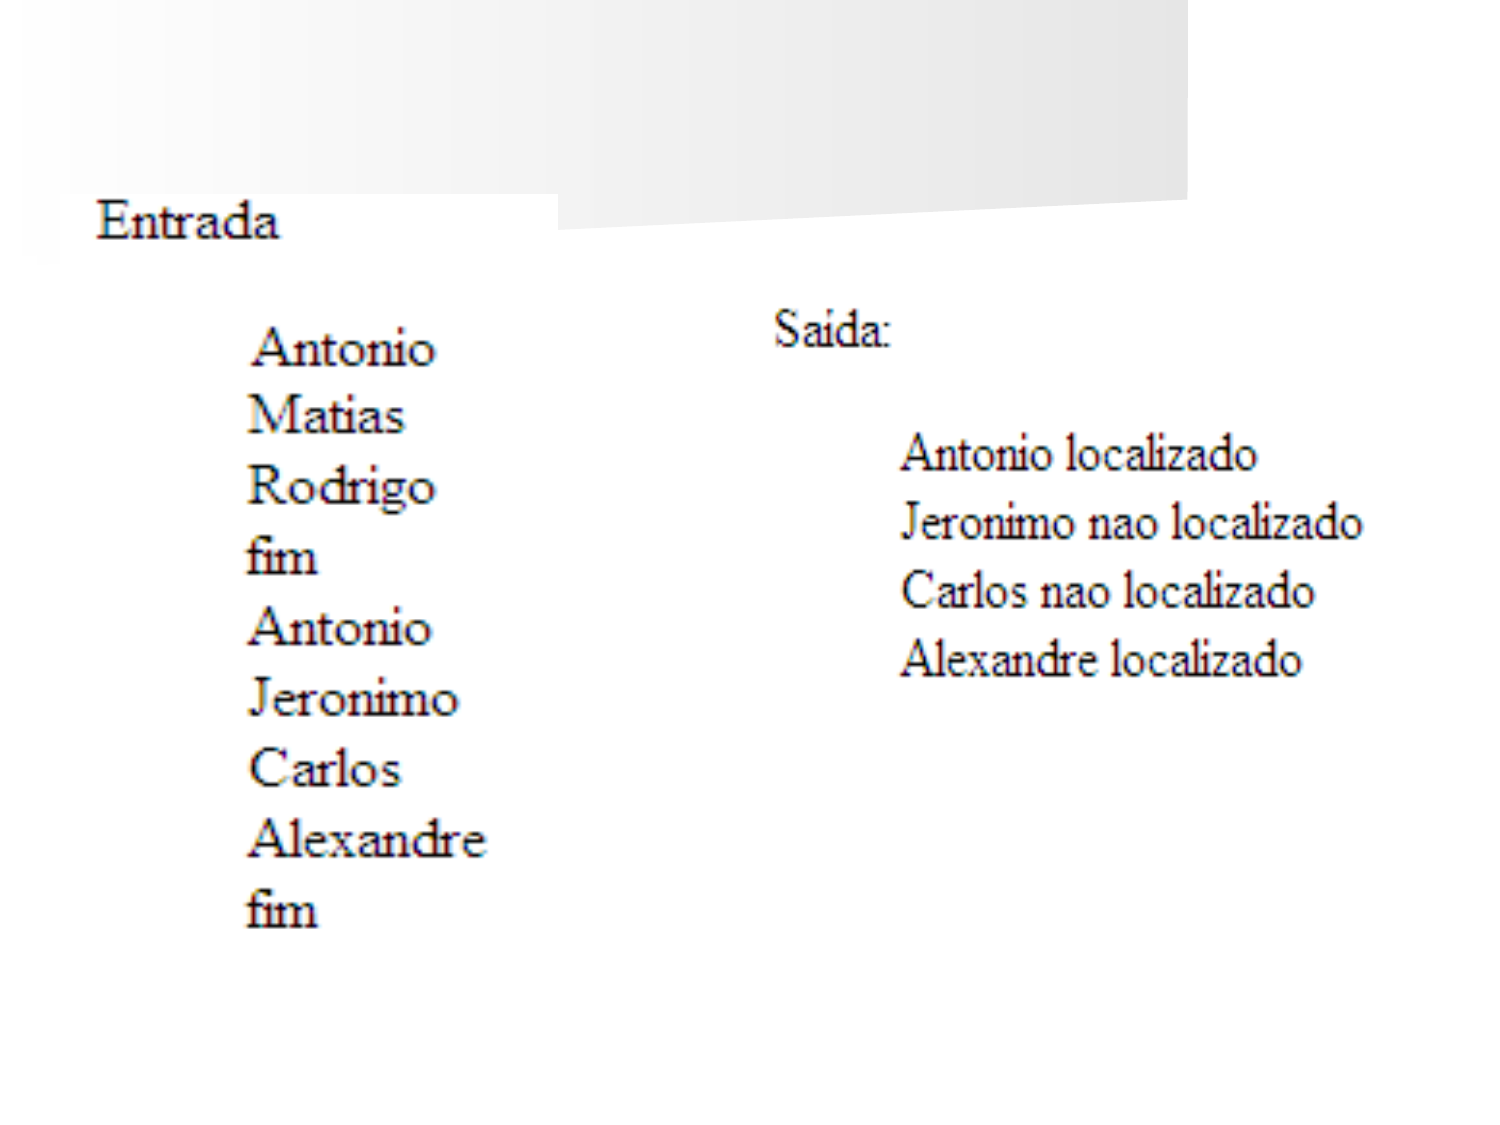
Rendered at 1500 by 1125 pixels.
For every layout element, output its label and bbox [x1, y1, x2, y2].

picture [761, 300, 1381, 706]
picture [60, 194, 558, 982]
